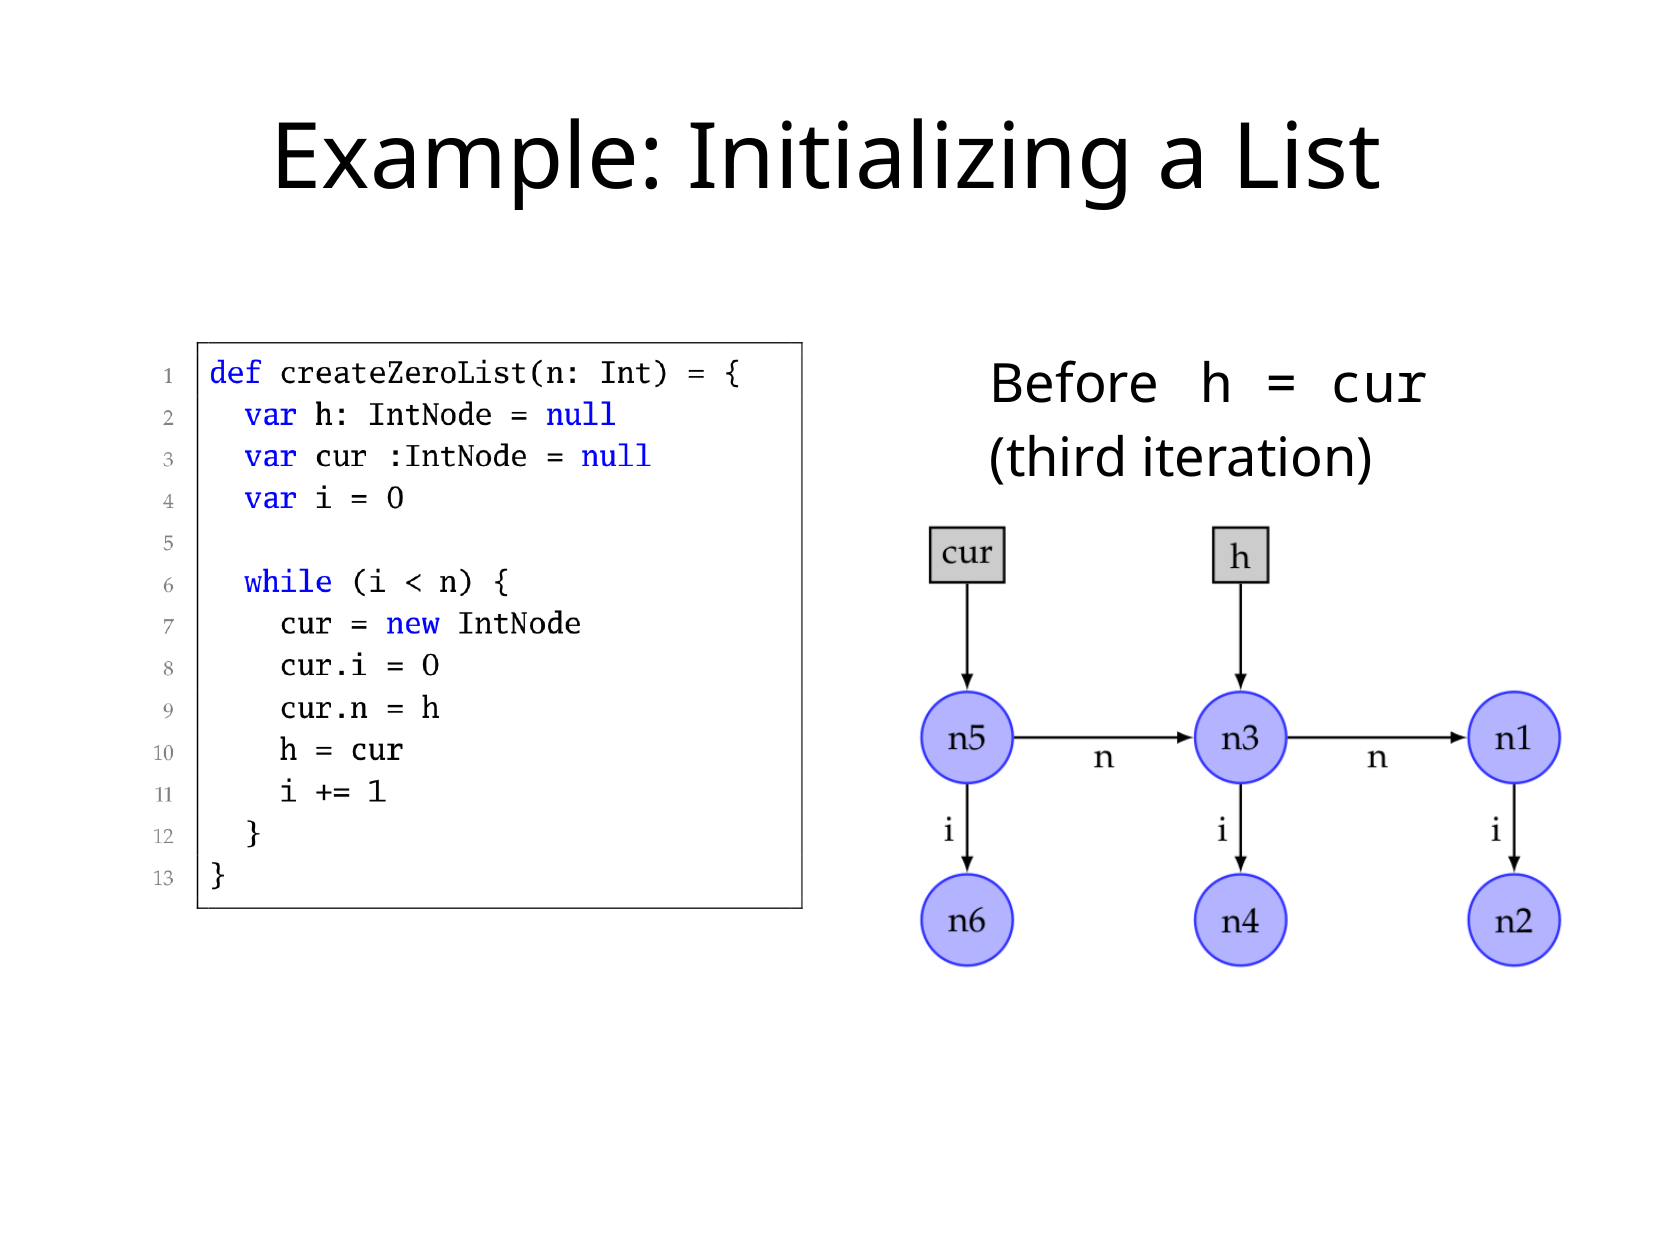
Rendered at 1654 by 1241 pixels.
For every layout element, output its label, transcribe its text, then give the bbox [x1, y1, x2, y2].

title Example: Initializing a List [82, 49, 1571, 257]
picture [150, 327, 826, 932]
text_box Before h = cur (third iteration) [975, 337, 1576, 483]
picture [911, 517, 1654, 976]
